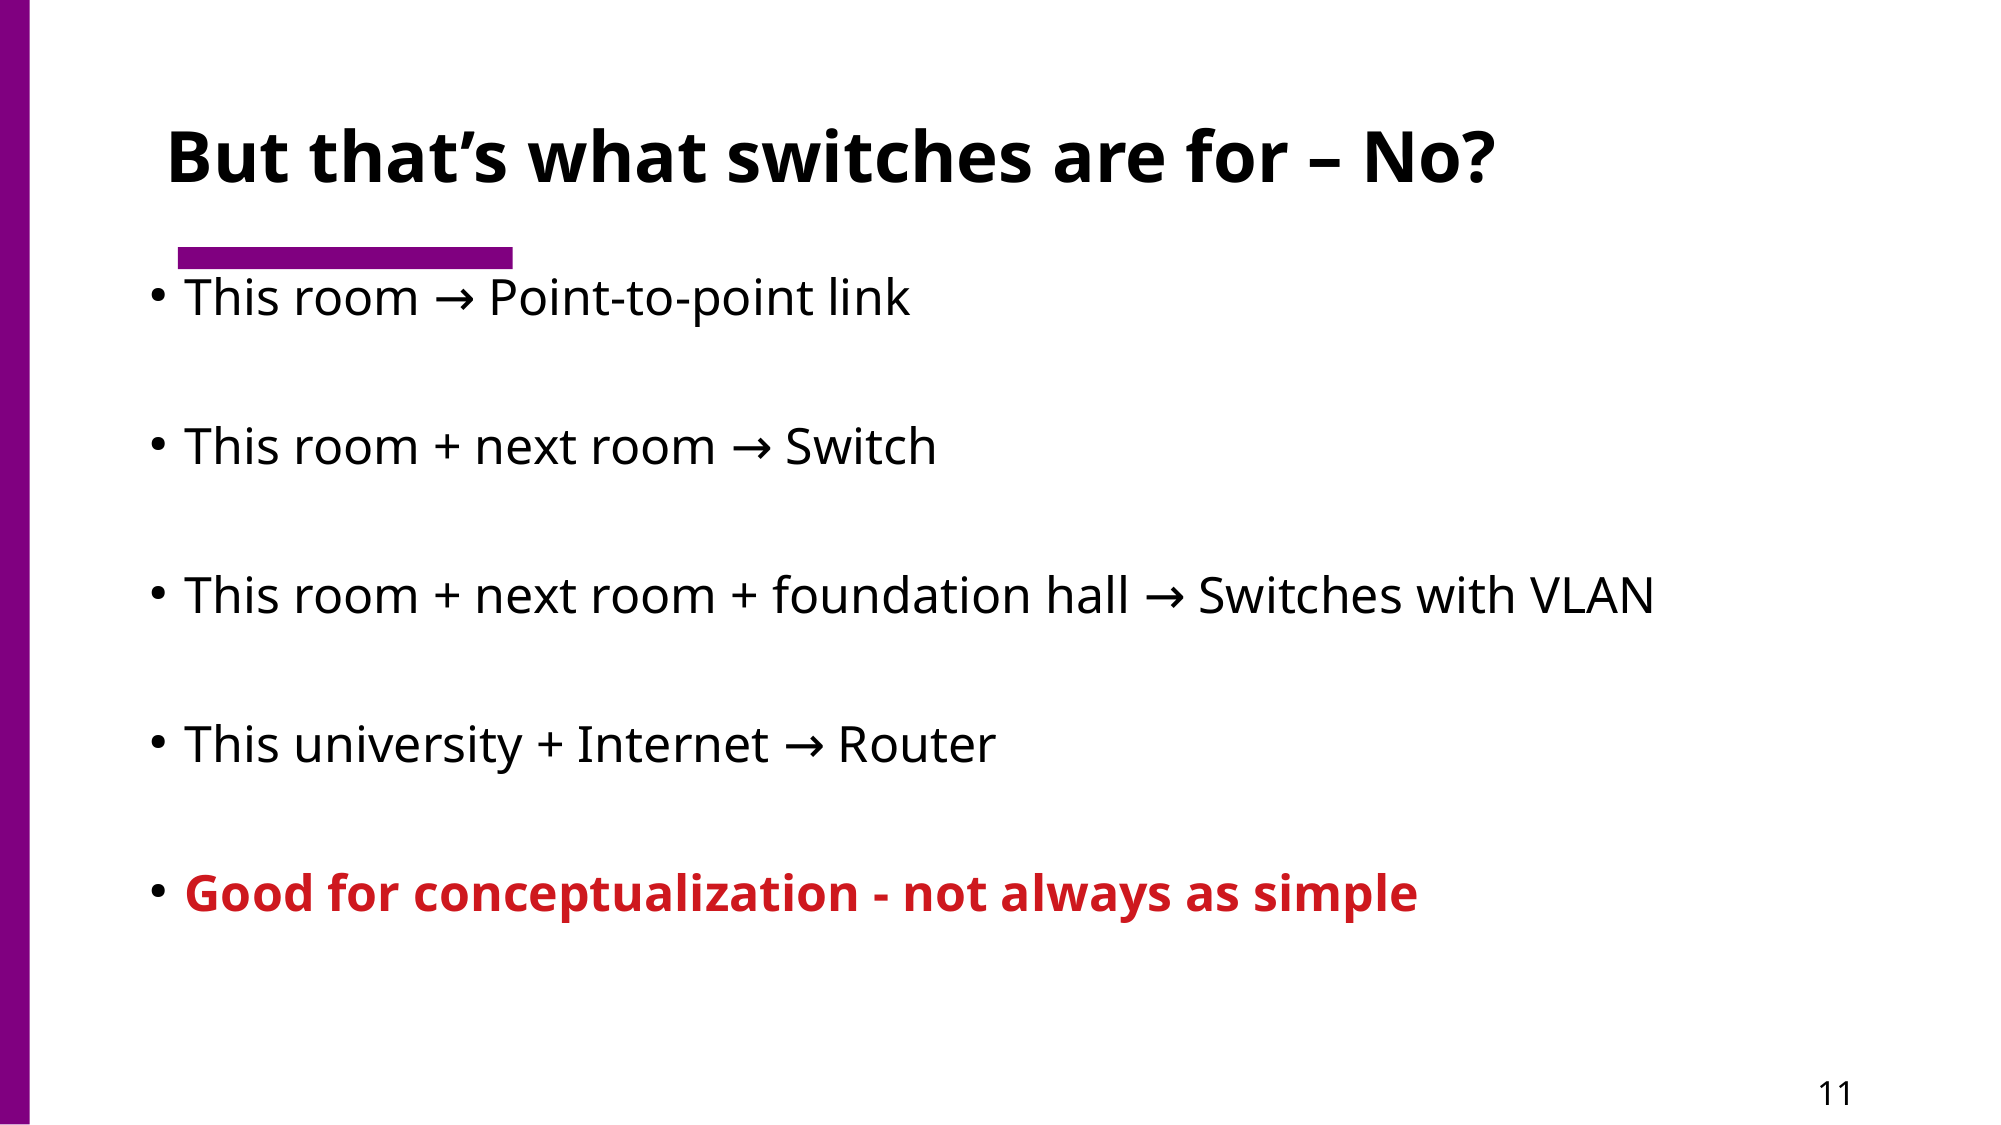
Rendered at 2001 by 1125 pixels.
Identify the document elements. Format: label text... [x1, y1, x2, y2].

text_box This room → Point-to-point link This room + next room → Switch This room + next room + foundation hall → Switches with VLAN This university + Internet → Router Good for conceptualization - not always as simple [63, 254, 1921, 1087]
text_box But that’s what switches are for – No? [151, 0, 1849, 212]
